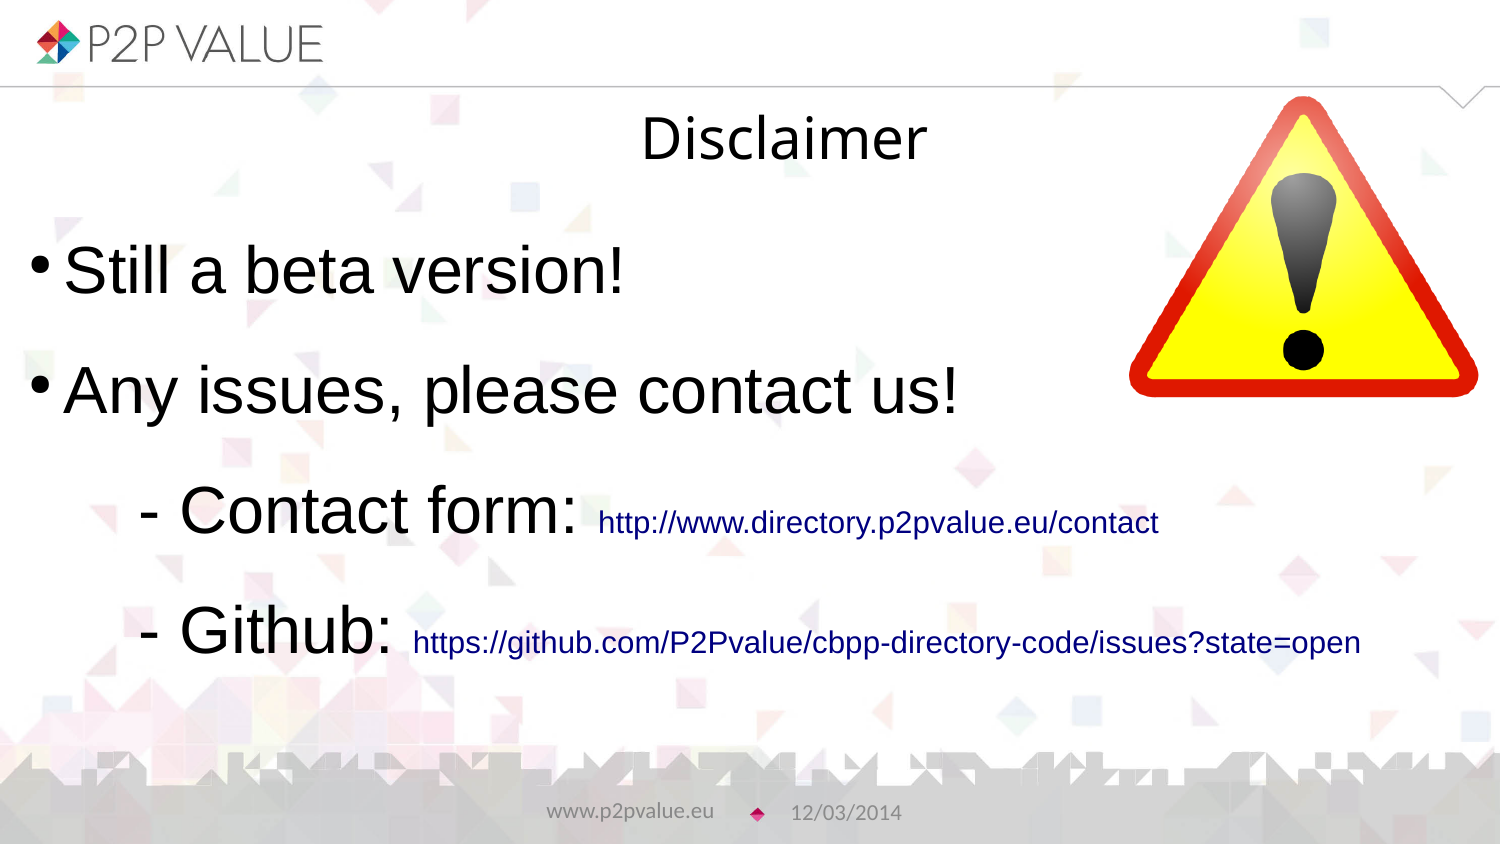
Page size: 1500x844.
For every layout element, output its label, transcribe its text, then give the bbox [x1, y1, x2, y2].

subtitle Still a beta version! Any issues, please contact us! - Contact form: http://www.directory.p2pvalue.eu/contact - Github: https://github.com/P2Pvalue/cbpp-directory-code/issues?state=open [15, 180, 1496, 736]
slide_number 12/03/2014 [777, 788, 1470, 834]
title Disclaimer [324, 92, 1125, 180]
text_box www.p2pvalue.eu [540, 789, 759, 829]
picture [0, 0, 1500, 844]
